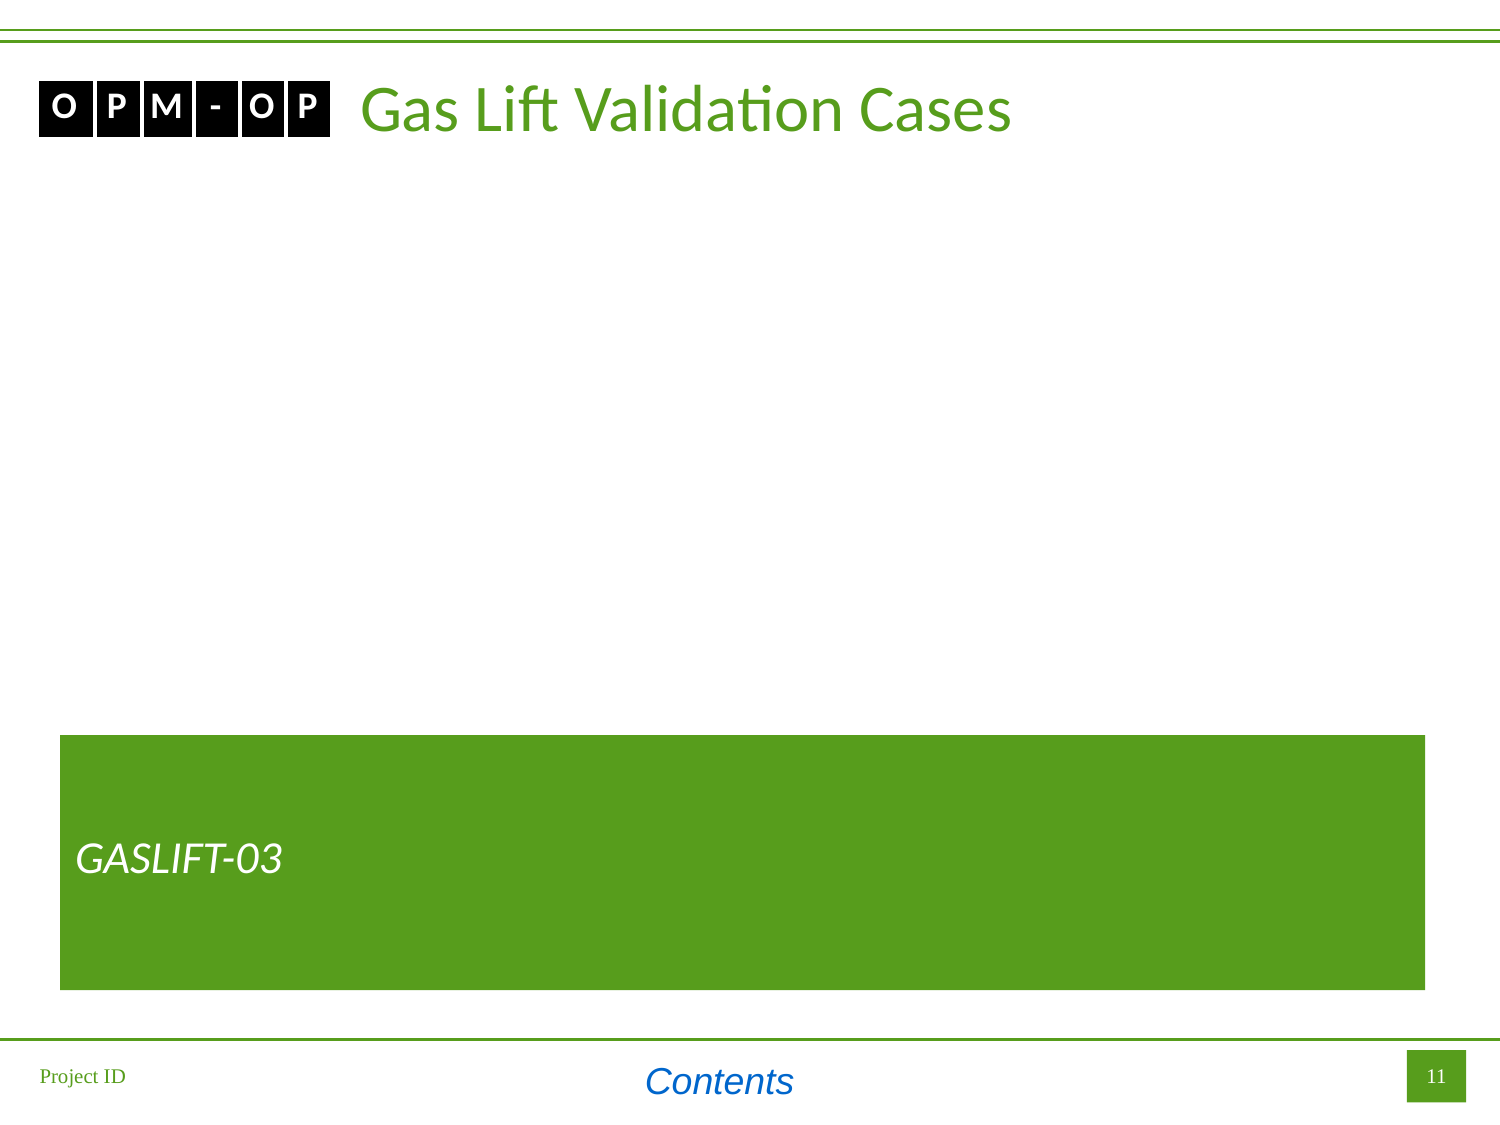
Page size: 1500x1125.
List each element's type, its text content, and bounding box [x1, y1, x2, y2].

list GASLIFT-03 [60, 735, 1426, 991]
title Gas Lift Validation Cases [360, 77, 1425, 153]
